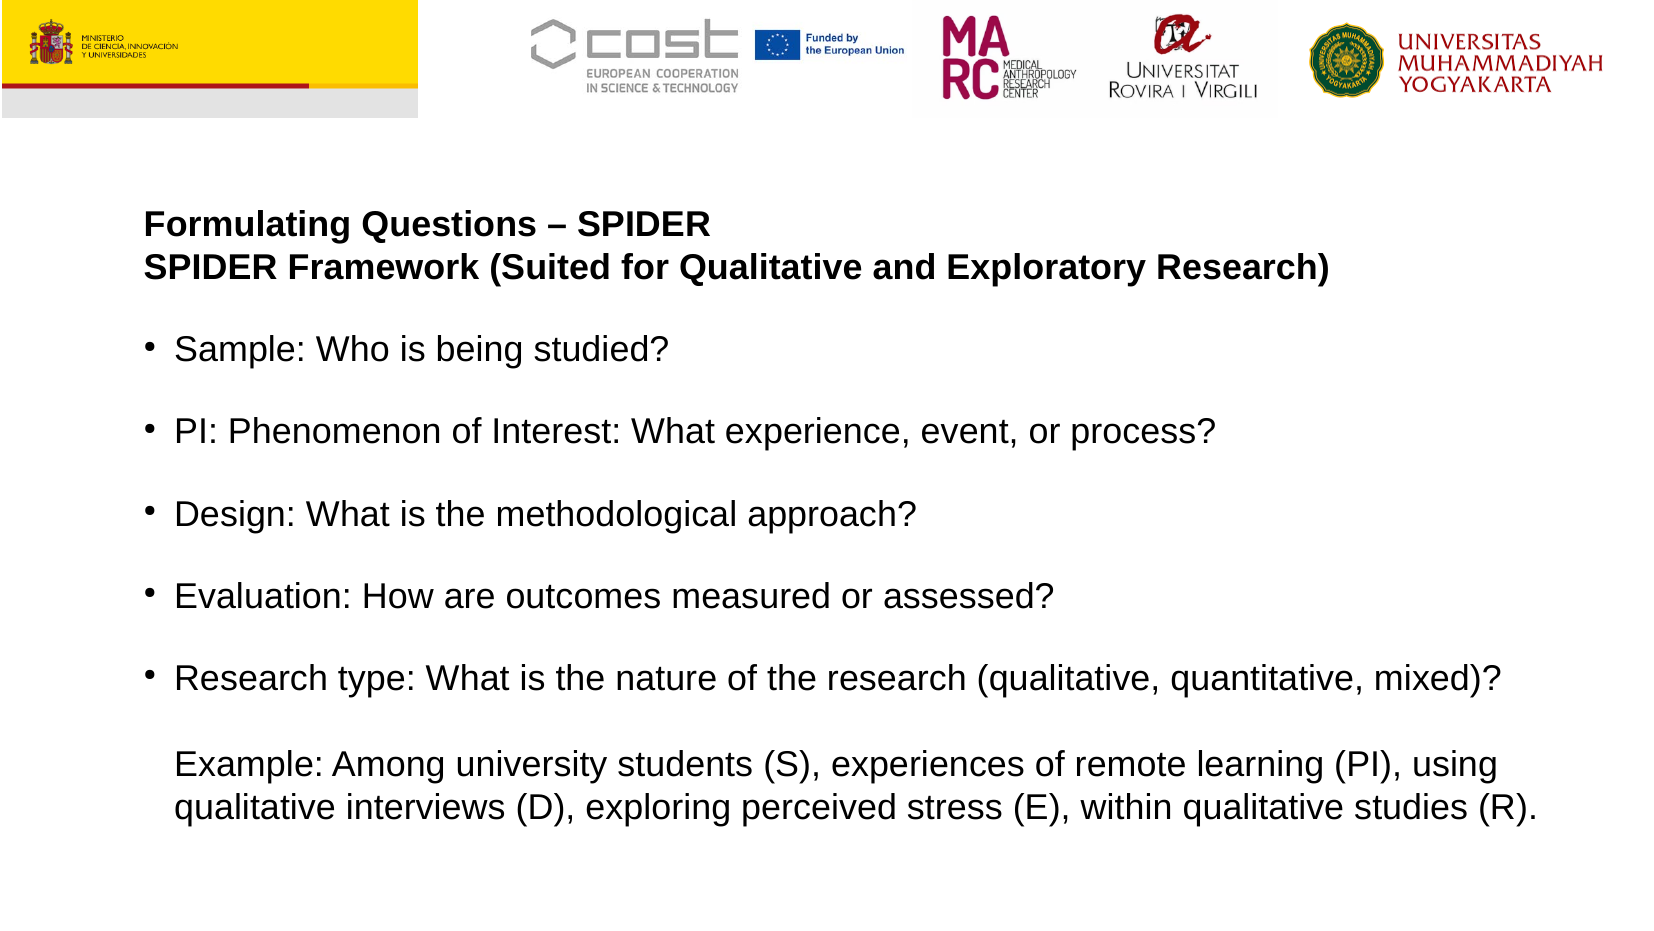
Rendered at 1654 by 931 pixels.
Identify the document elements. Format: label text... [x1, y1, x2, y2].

picture [2, 0, 1278, 119]
text_box Formulating Questions – SPIDER SPIDER Framework (Suited for Qualitative and Exploratory Research) Sample: Who is being studied? PI: Phenomenon of Interest: What experience, event, or process? Design: What is the methodological approach? Evaluation: How are outcomes measured or assessed? Research type: What is the nature of the research (qualitative, quantitative, mixed)? Example: Among university students (S), experiences of remote learning (PI), using qualitative interviews (D), exploring perceived stress (E), within qualitative studies (R). [82, 200, 1552, 845]
picture [1302, 14, 1613, 112]
